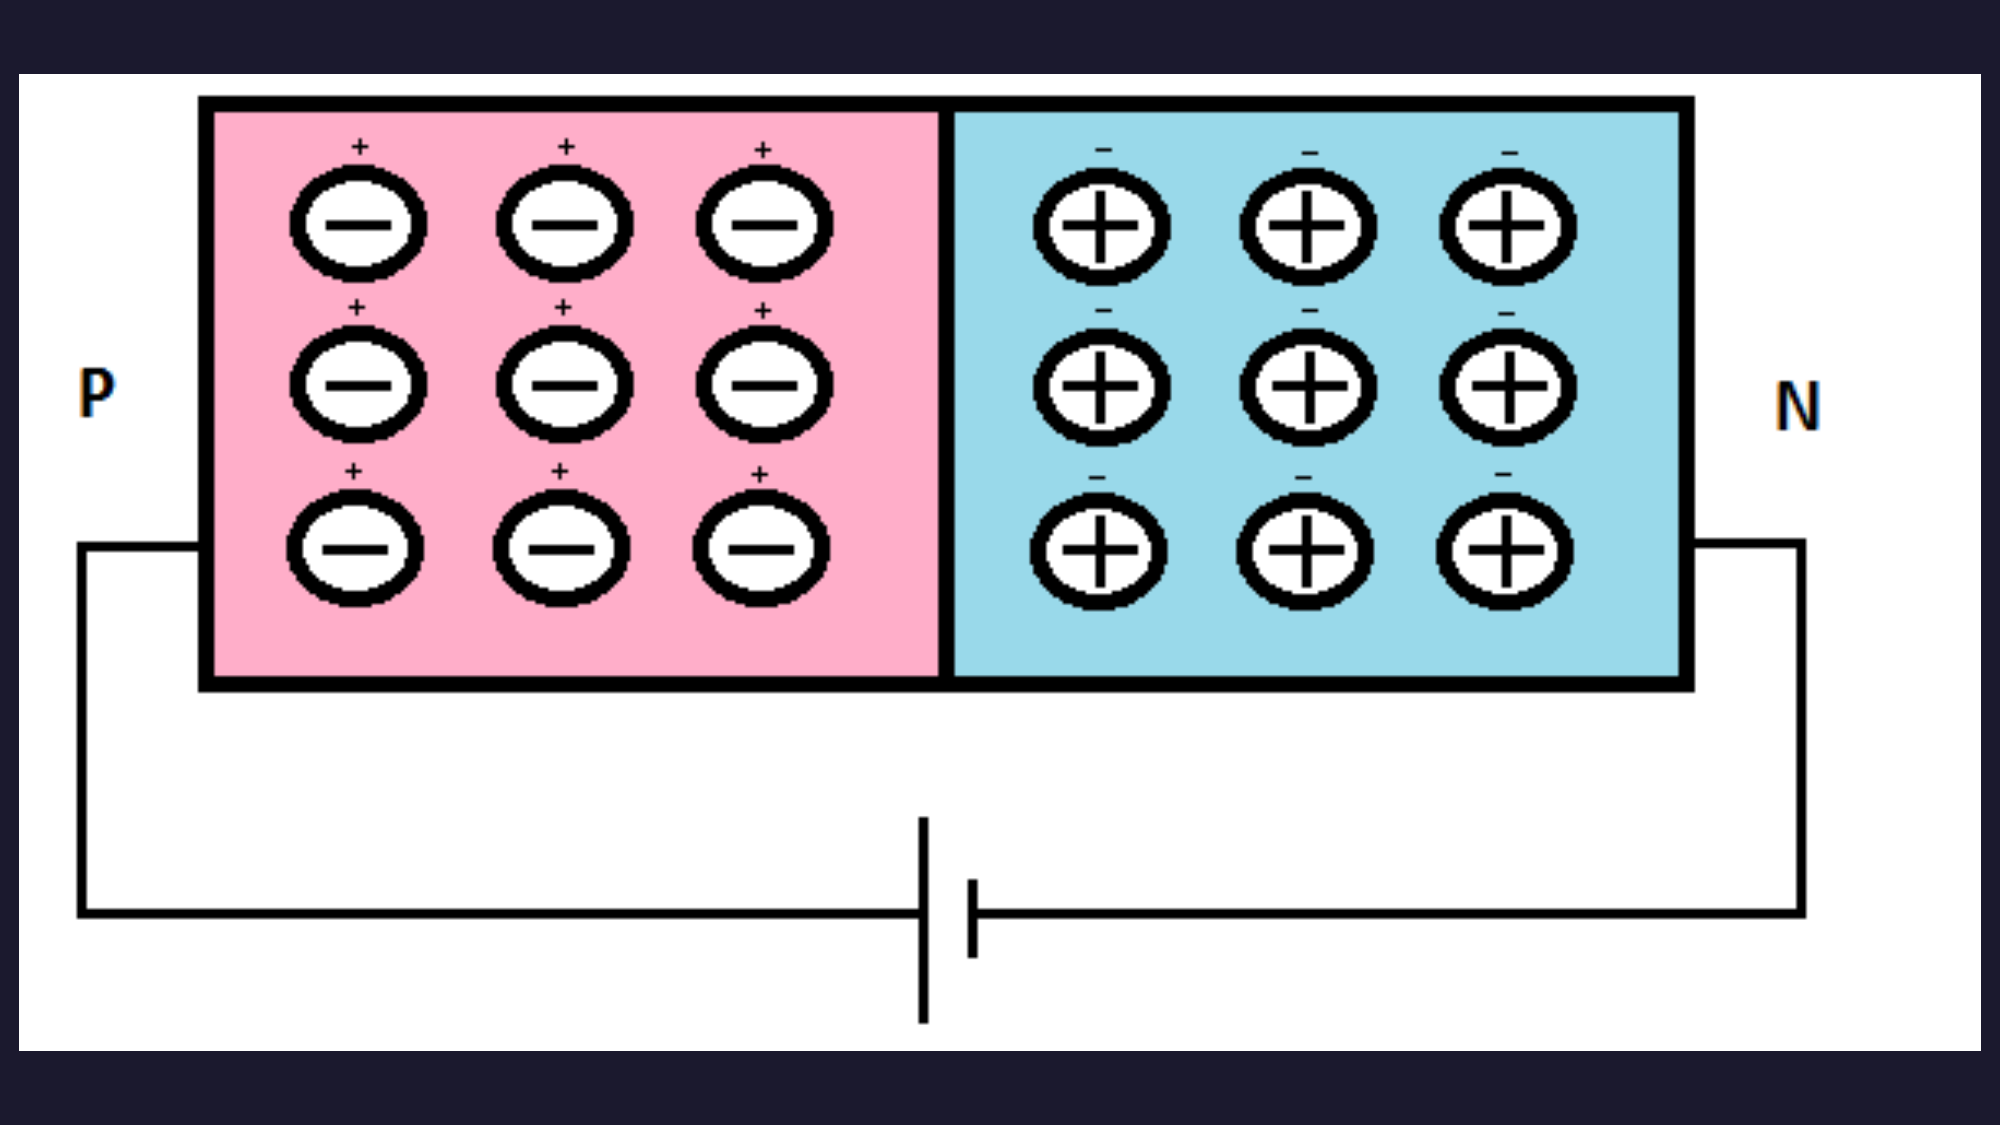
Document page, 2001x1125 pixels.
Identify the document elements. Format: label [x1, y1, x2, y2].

picture [19, 74, 1981, 1051]
